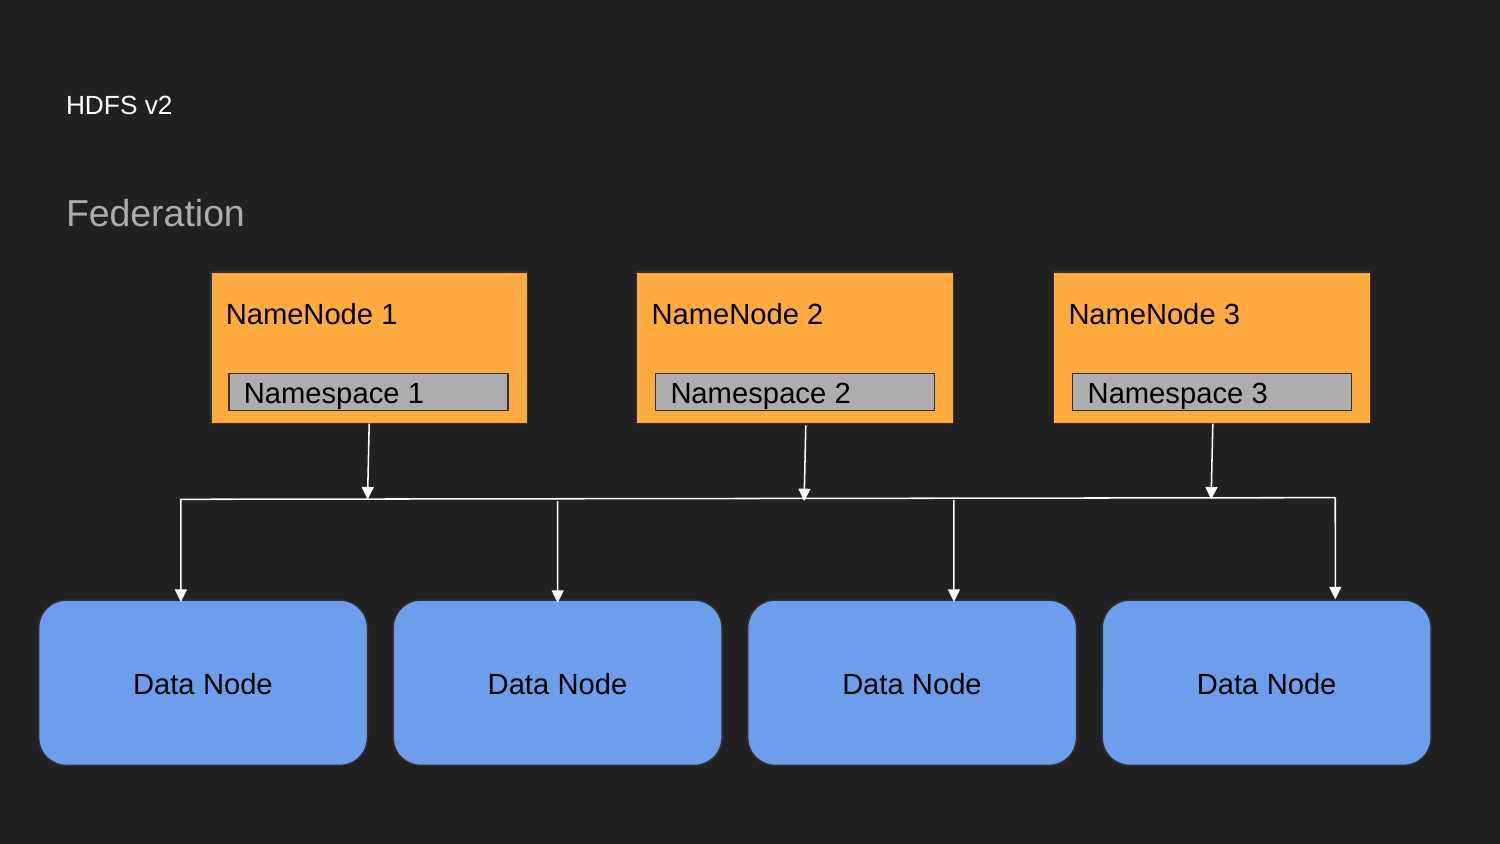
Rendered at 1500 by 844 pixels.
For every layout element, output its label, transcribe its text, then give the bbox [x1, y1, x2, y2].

text_box Namespace 3 [1072, 373, 1352, 411]
text_box Data Node [747, 600, 1077, 766]
text_box Data Node [393, 600, 723, 766]
text_box Data Node [1102, 600, 1432, 766]
text_box NameNode 1 [210, 272, 528, 424]
title HDFS v2 [51, 72, 1449, 166]
text_box NameNode 3 [1053, 272, 1371, 424]
text_box Data Node [38, 600, 368, 766]
list Federation [51, 166, 1449, 250]
text_box Namespace 1 [229, 373, 508, 411]
text_box NameNode 2 [636, 272, 954, 424]
text_box Namespace 2 [655, 373, 935, 411]
